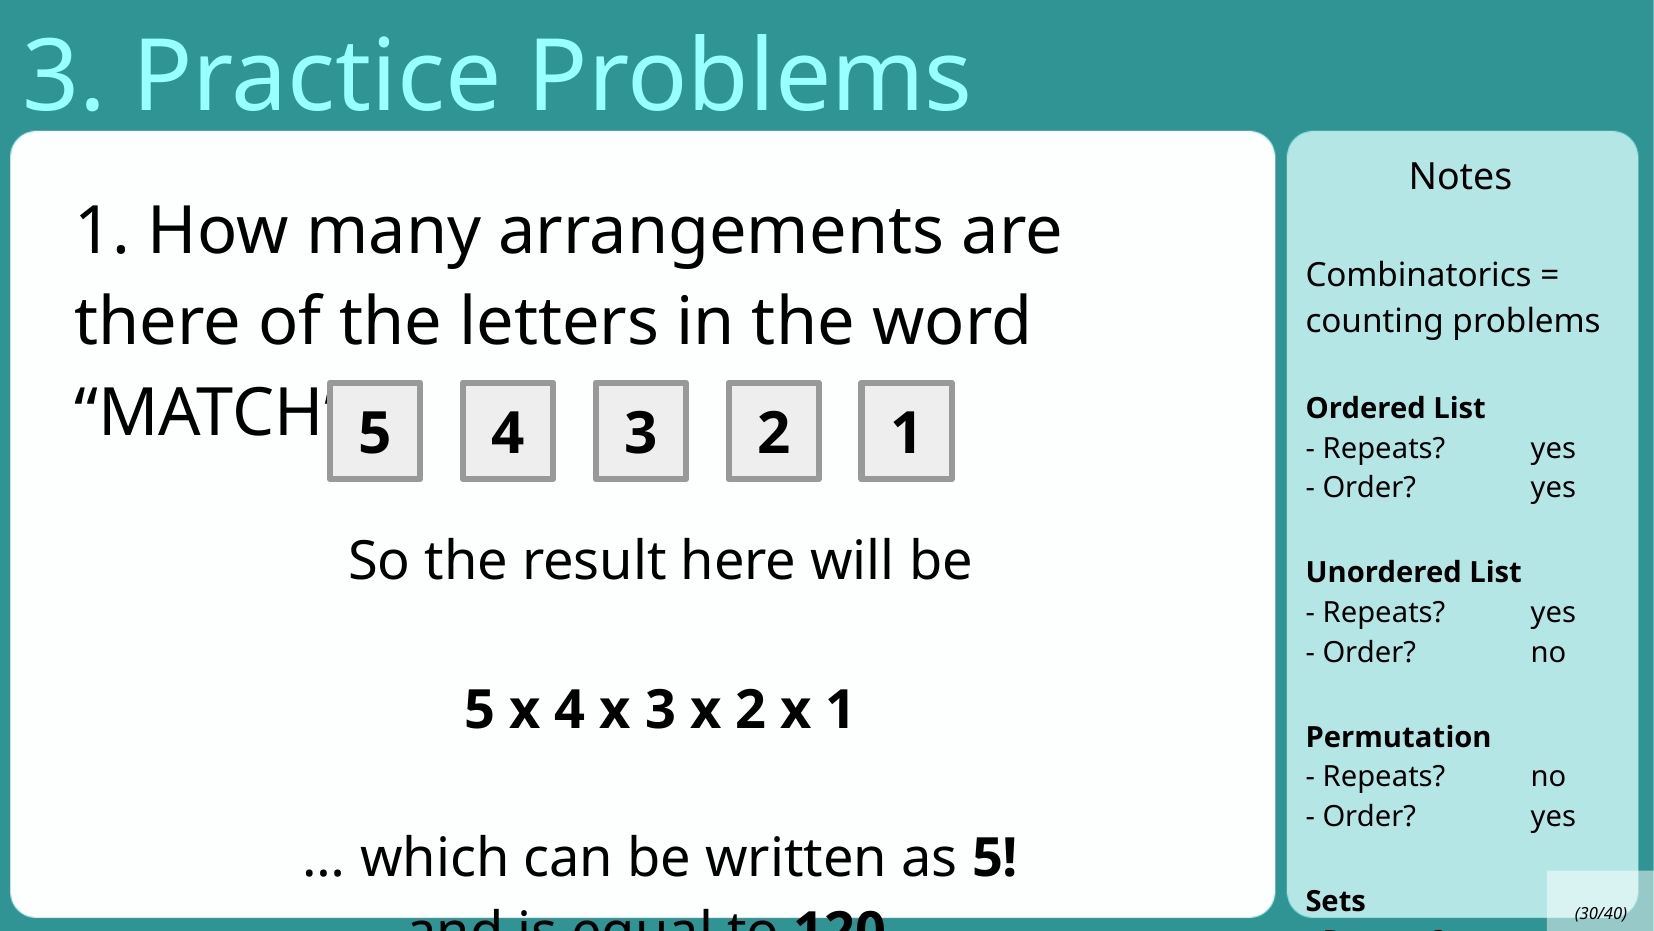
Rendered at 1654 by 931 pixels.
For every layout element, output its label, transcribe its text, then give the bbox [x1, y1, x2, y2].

text_box 1. How many arrangements are there of the letters in the word “MATCH”? [74, 182, 1244, 371]
text_box (<number>/40) [1546, 877, 1654, 931]
title 3. Practice Problems [22, 13, 1511, 130]
text_box So the result here will be 5 x 4 x 3 x 2 x 1 … which can be written as 5! and is equal to 120. [72, 522, 1249, 887]
text_box 5 [330, 382, 421, 480]
picture [754, 924, 770, 931]
picture [478, 924, 493, 931]
picture [609, 924, 624, 931]
picture [579, 924, 594, 931]
picture [0, 0, 1654, 931]
text_box 4 [462, 382, 553, 480]
picture [446, 924, 460, 931]
text_box 3 [595, 382, 686, 480]
text_box 1 [861, 382, 952, 480]
text_box 2 [728, 382, 819, 480]
text_box Notes Combinatorics = counting problems Ordered List - Repeats? yes - Order? yes Unordered List - Repeats? yes - Order? no Permutation - Repeats? no - Order? yes Sets - Repeats? no - Order? no [1290, 141, 1631, 858]
picture [865, 917, 876, 931]
